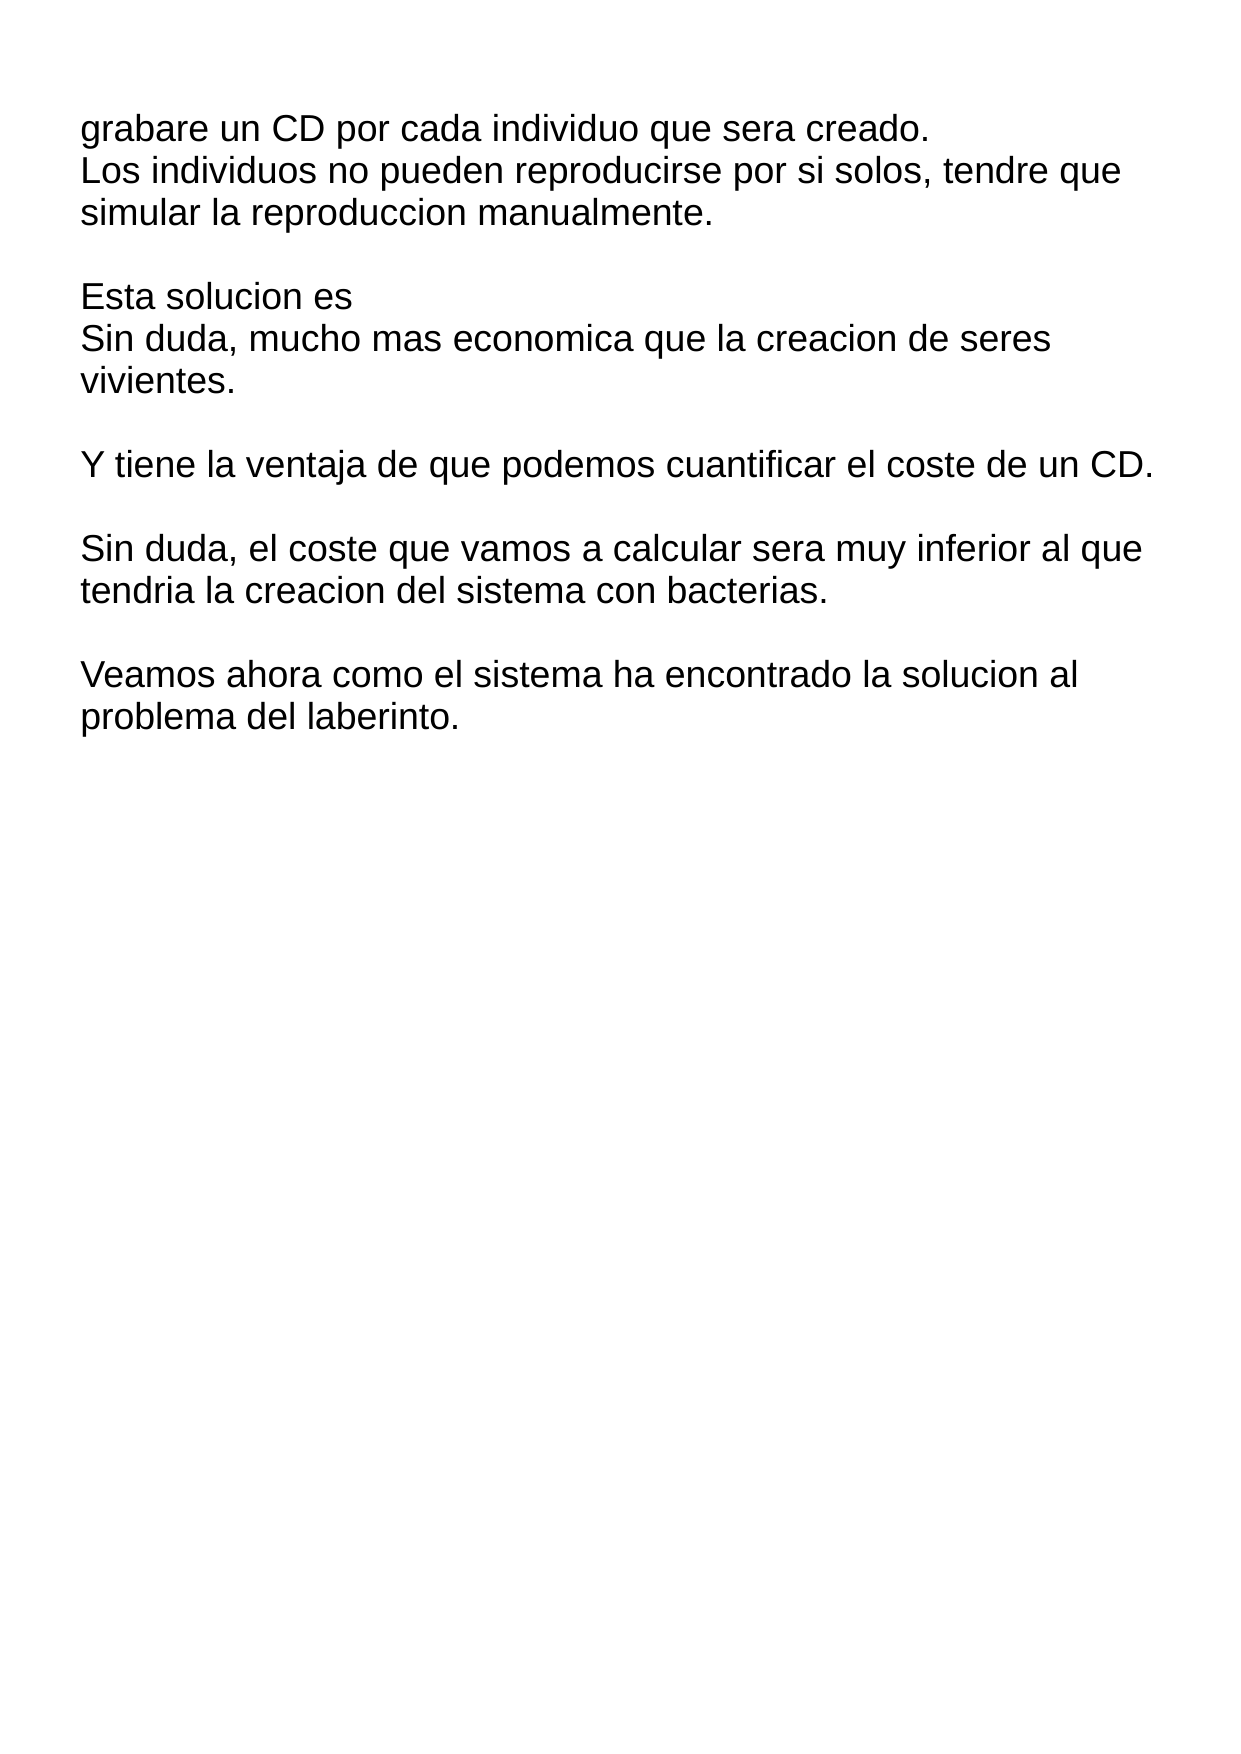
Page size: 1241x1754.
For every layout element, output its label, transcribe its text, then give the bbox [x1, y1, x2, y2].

text_box grabare un CD por cada individuo que sera creado. Los individuos no pueden reproducirse por si solos, tendre que simular la reproduccion manualmente. Esta solucion es Sin duda, mucho mas economica que la creacion de seres vivientes. Y tiene la ventaja de que podemos cuantificar el coste de un CD. Sin duda, el coste que vamos a calcular sera muy inferior al que tendria la creacion del sistema con bacterias. Veamos ahora como el sistema ha encontrado la solucion al problema del laberinto. [65, 58, 1182, 787]
